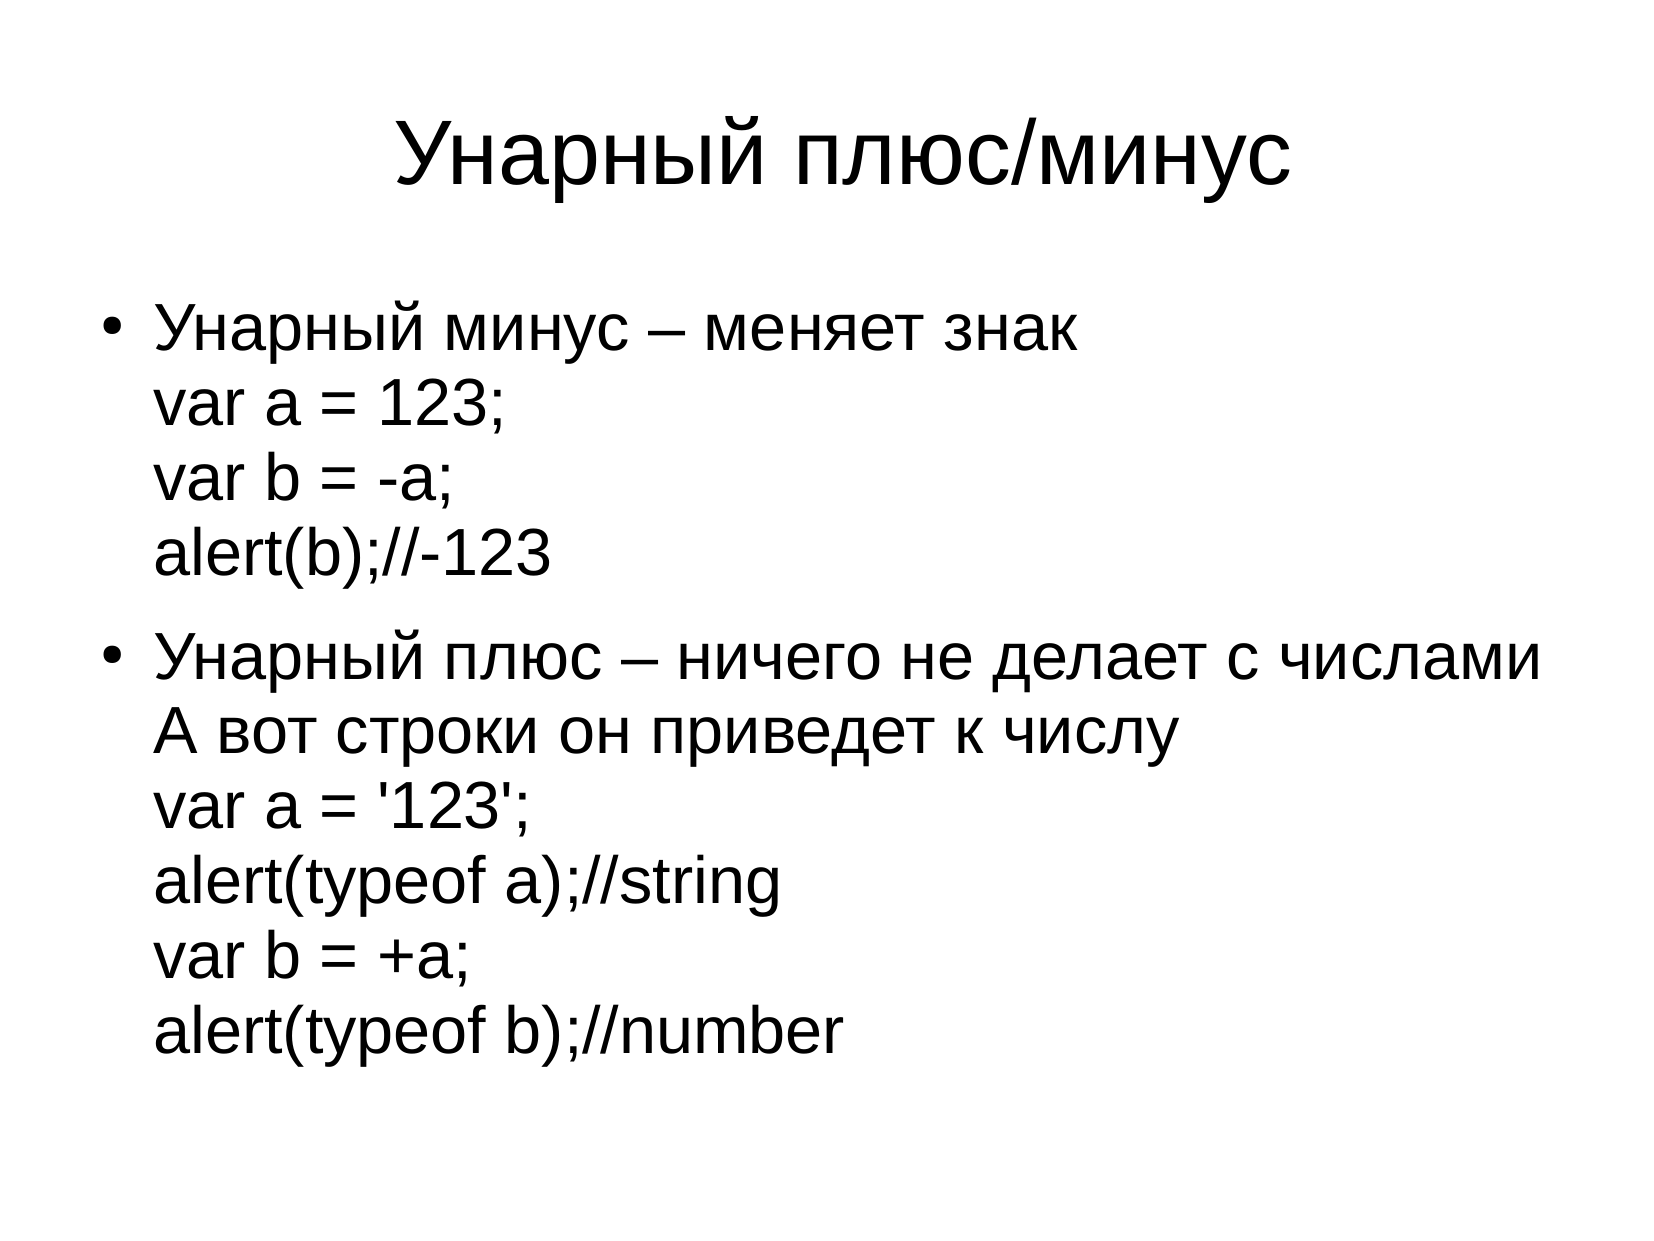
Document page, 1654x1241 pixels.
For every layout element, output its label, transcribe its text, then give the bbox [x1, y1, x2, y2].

title Унарный плюс/минус [82, 49, 1571, 257]
list Унарный минус – меняет знак var a = 123; var b = -a; alert(b);//-123 Унарный плюс – ничего не делает с числами А вот строки он приведет к числу var a = '123'; alert(typeof a);//string var b = +a; alert(typeof b);//number [82, 290, 1571, 1109]
